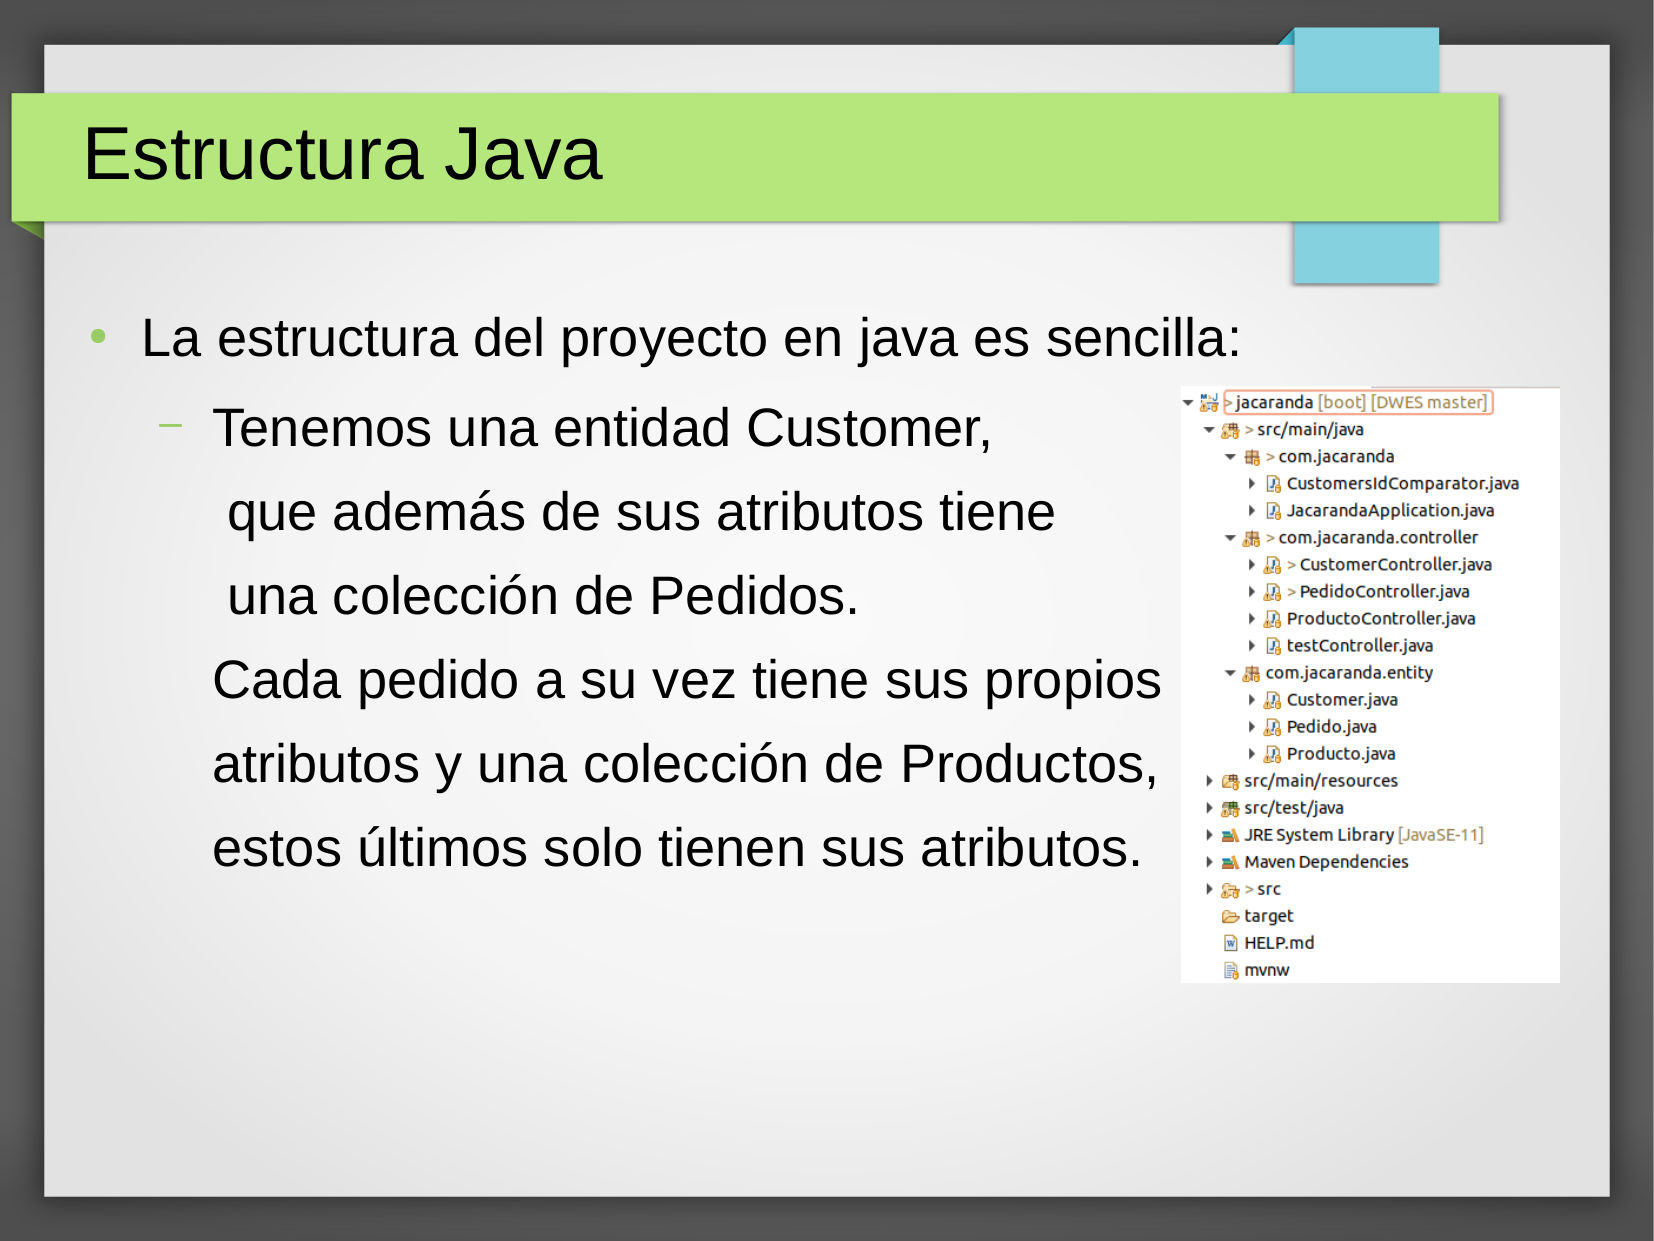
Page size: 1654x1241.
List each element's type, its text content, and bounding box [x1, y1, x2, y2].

picture [0, 0, 1654, 1241]
title Estructura Java [82, 94, 1264, 213]
list La estructura del proyecto en java es sencilla: Tenemos una entidad Customer, que además de sus atributos tiene una colección de Pedidos. Cada pedido a su vez tiene sus propios atributos y una colección de Productos, estos últimos solo tienen sus atributos. [70, 307, 1560, 1027]
